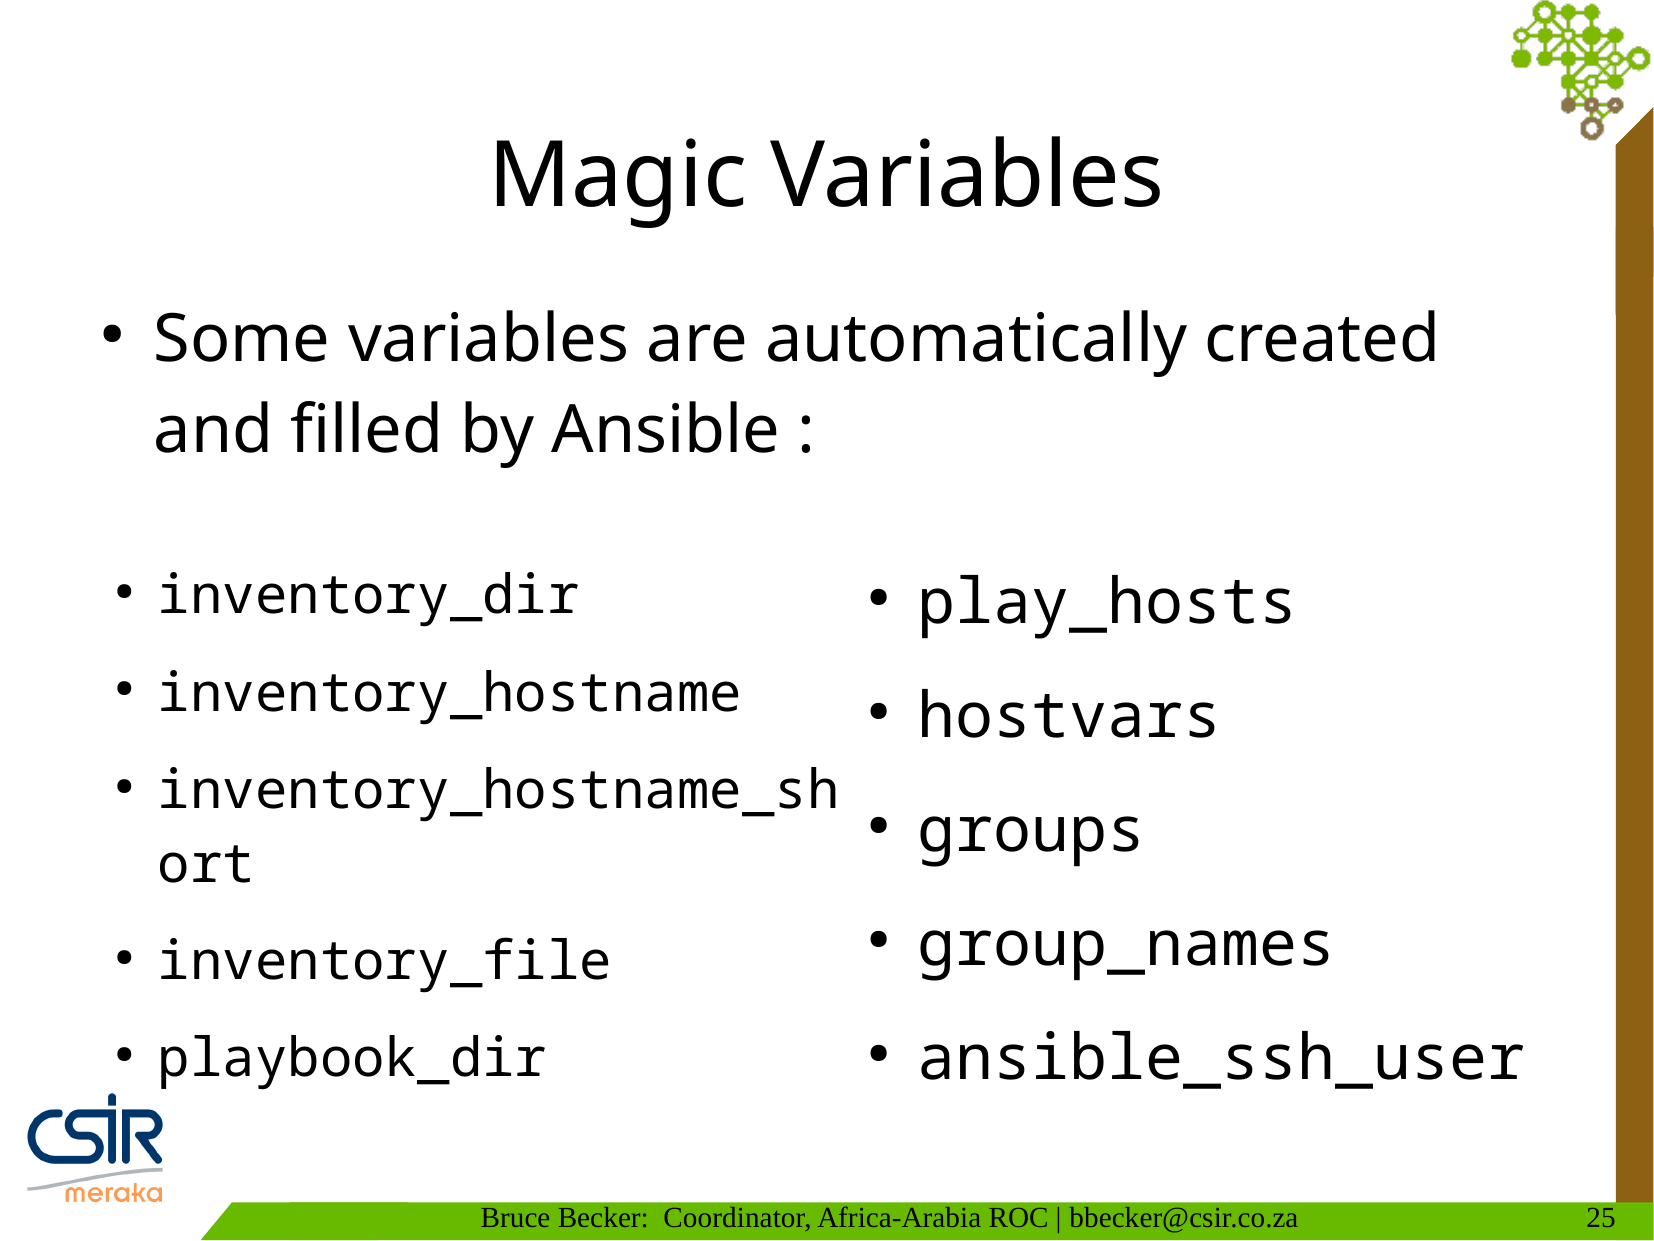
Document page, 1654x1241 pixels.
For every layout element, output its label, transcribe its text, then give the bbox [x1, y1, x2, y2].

list Some variables are automatically created and filled by Ansible : [82, 290, 1571, 474]
picture [1503, 0, 1654, 144]
picture [12, 1074, 178, 1225]
list play_hosts hostvars groups group_names ansible_ssh_user [850, 555, 1594, 1099]
title Magic Variables [82, 67, 1571, 275]
list inventory_dir inventory_hostname inventory_hostname_short inventory_file playbook_dir [100, 555, 844, 1099]
